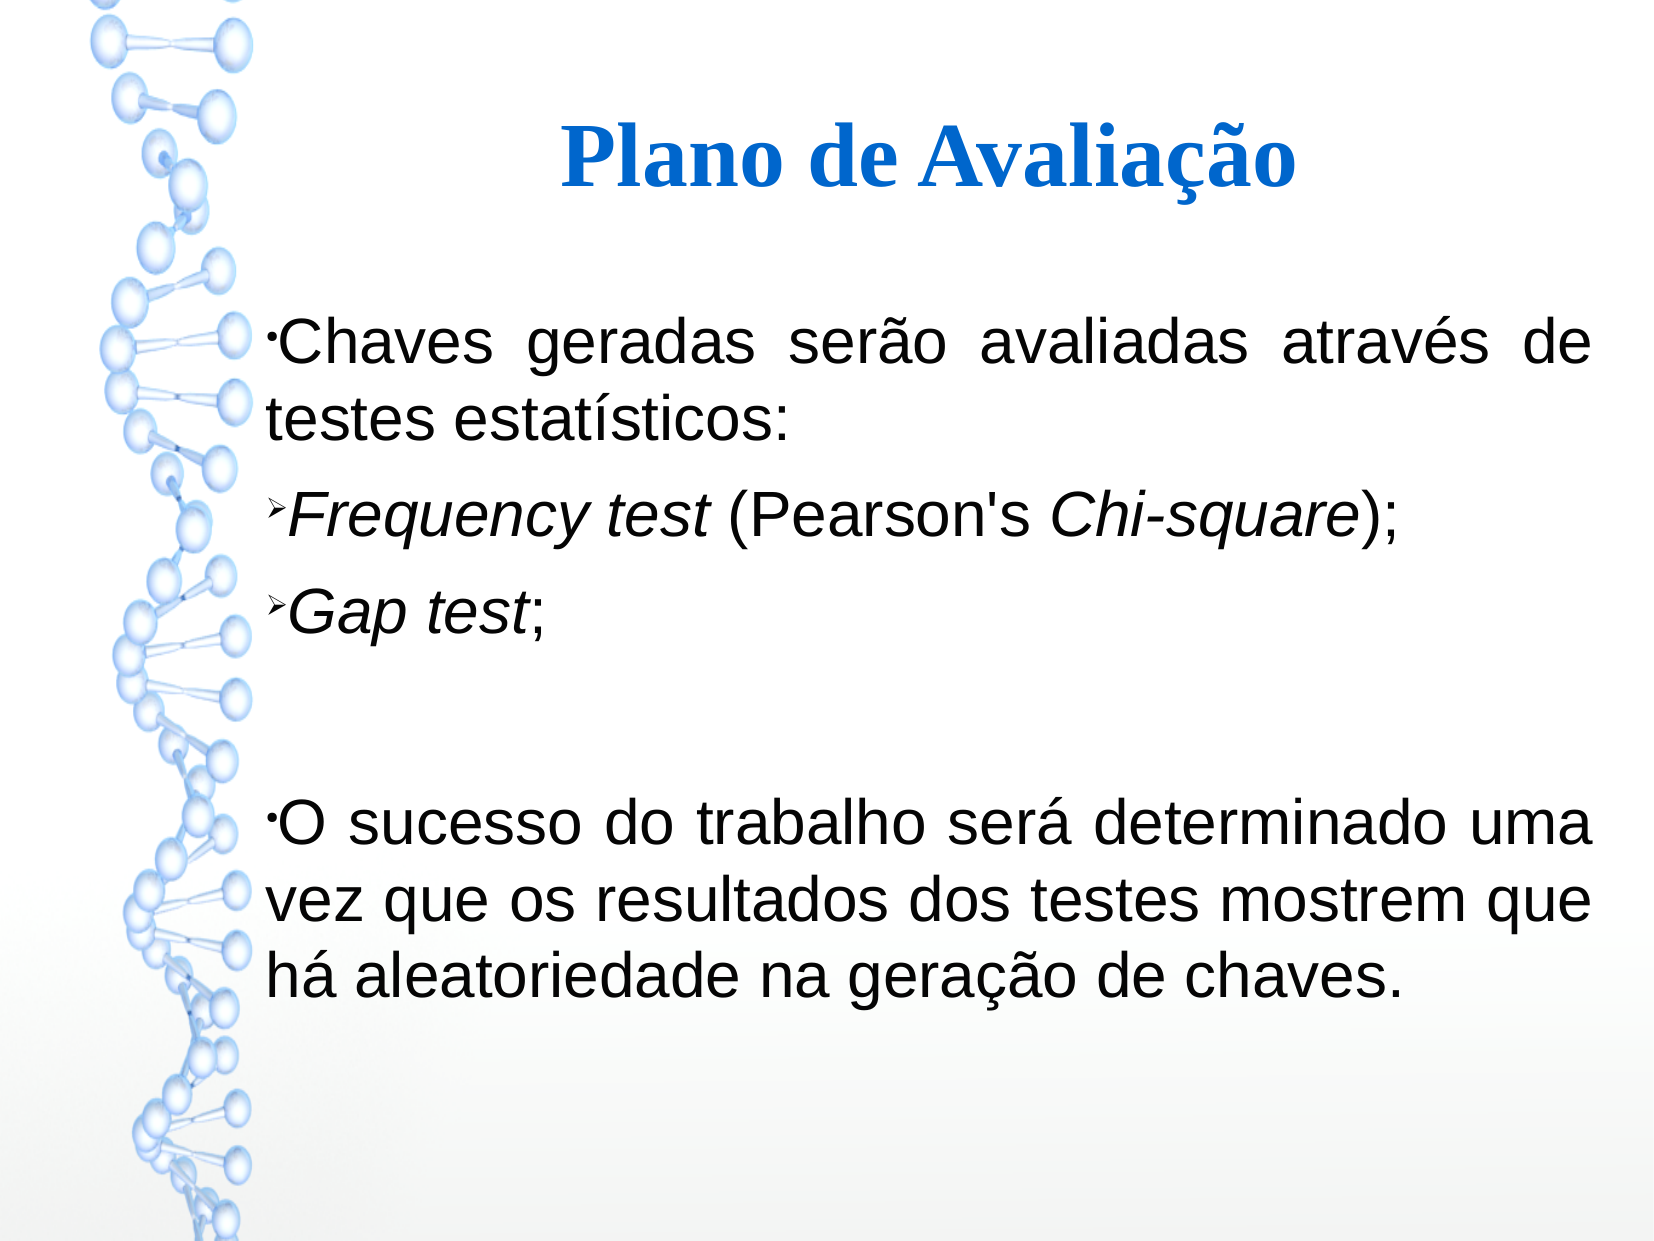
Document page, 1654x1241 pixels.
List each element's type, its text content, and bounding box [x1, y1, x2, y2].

title Plano de Avaliação [265, 47, 1595, 252]
list Chaves geradas serão avaliadas através de testes estatísticos: Frequency test (Pearson's Chi-square); Gap test; O sucesso do trabalho será determinado uma vez que os resultados dos testes mostrem que há aleatoriedade na geração de chaves. [265, 299, 1595, 1019]
